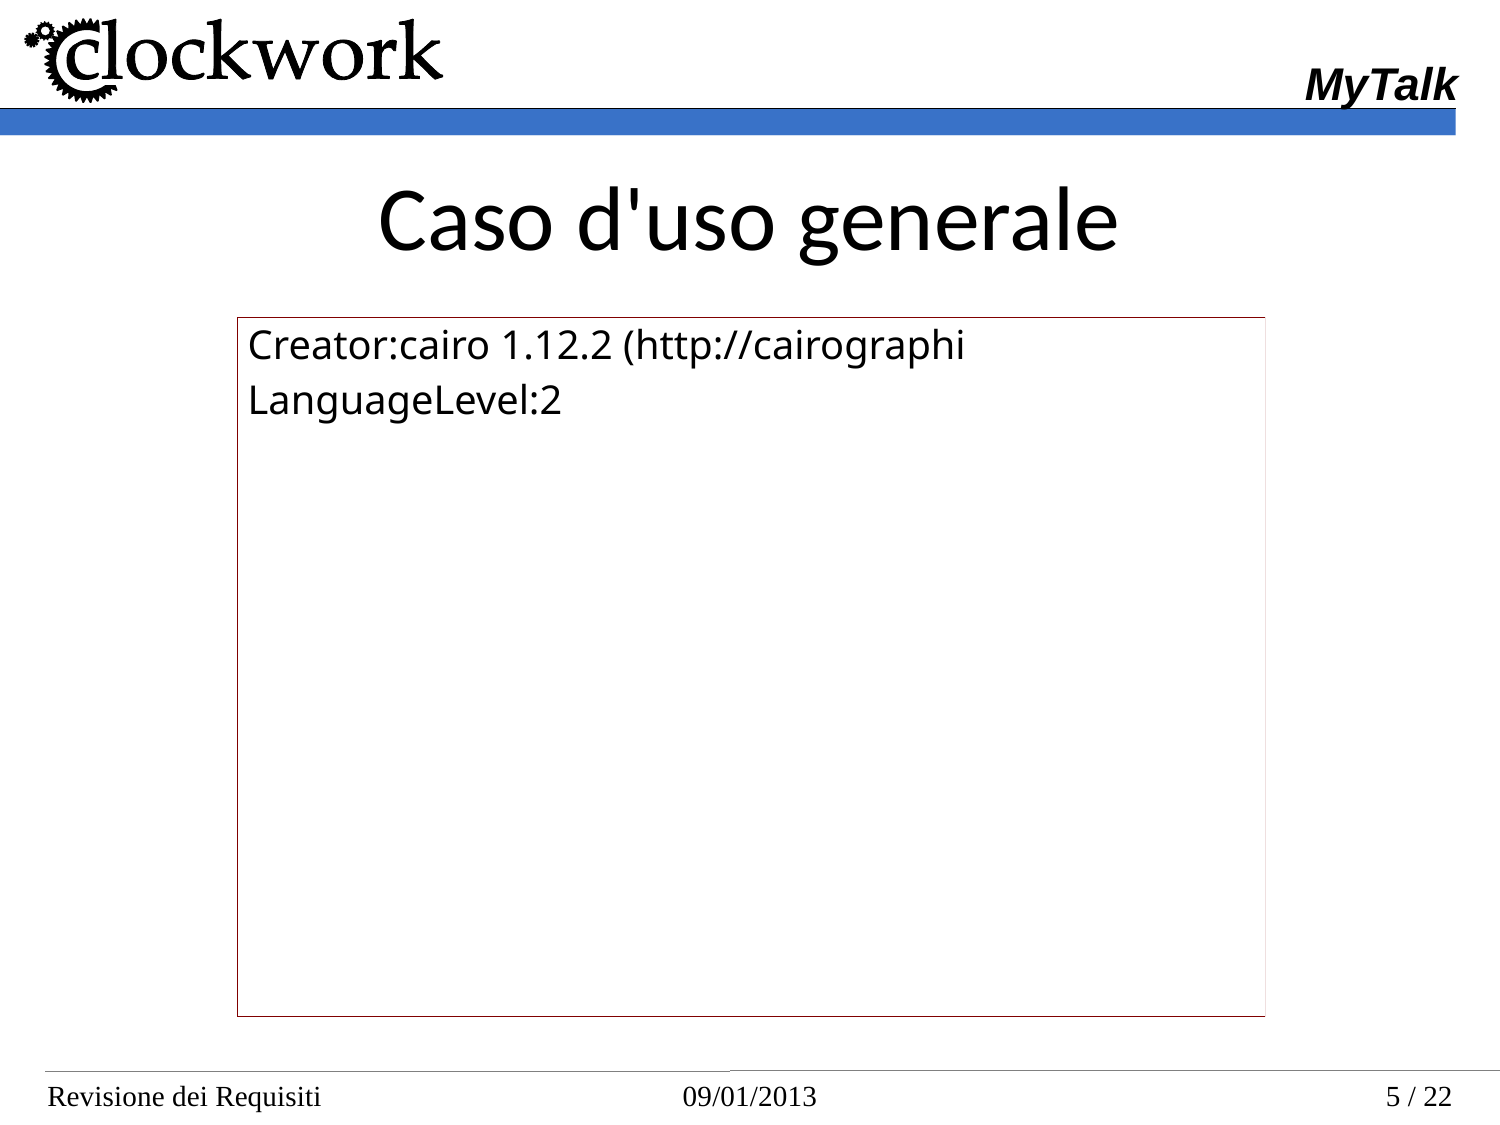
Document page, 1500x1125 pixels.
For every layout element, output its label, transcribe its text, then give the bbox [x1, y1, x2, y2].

picture [234, 314, 1266, 1017]
title Caso d'uso generale [75, 133, 1425, 322]
